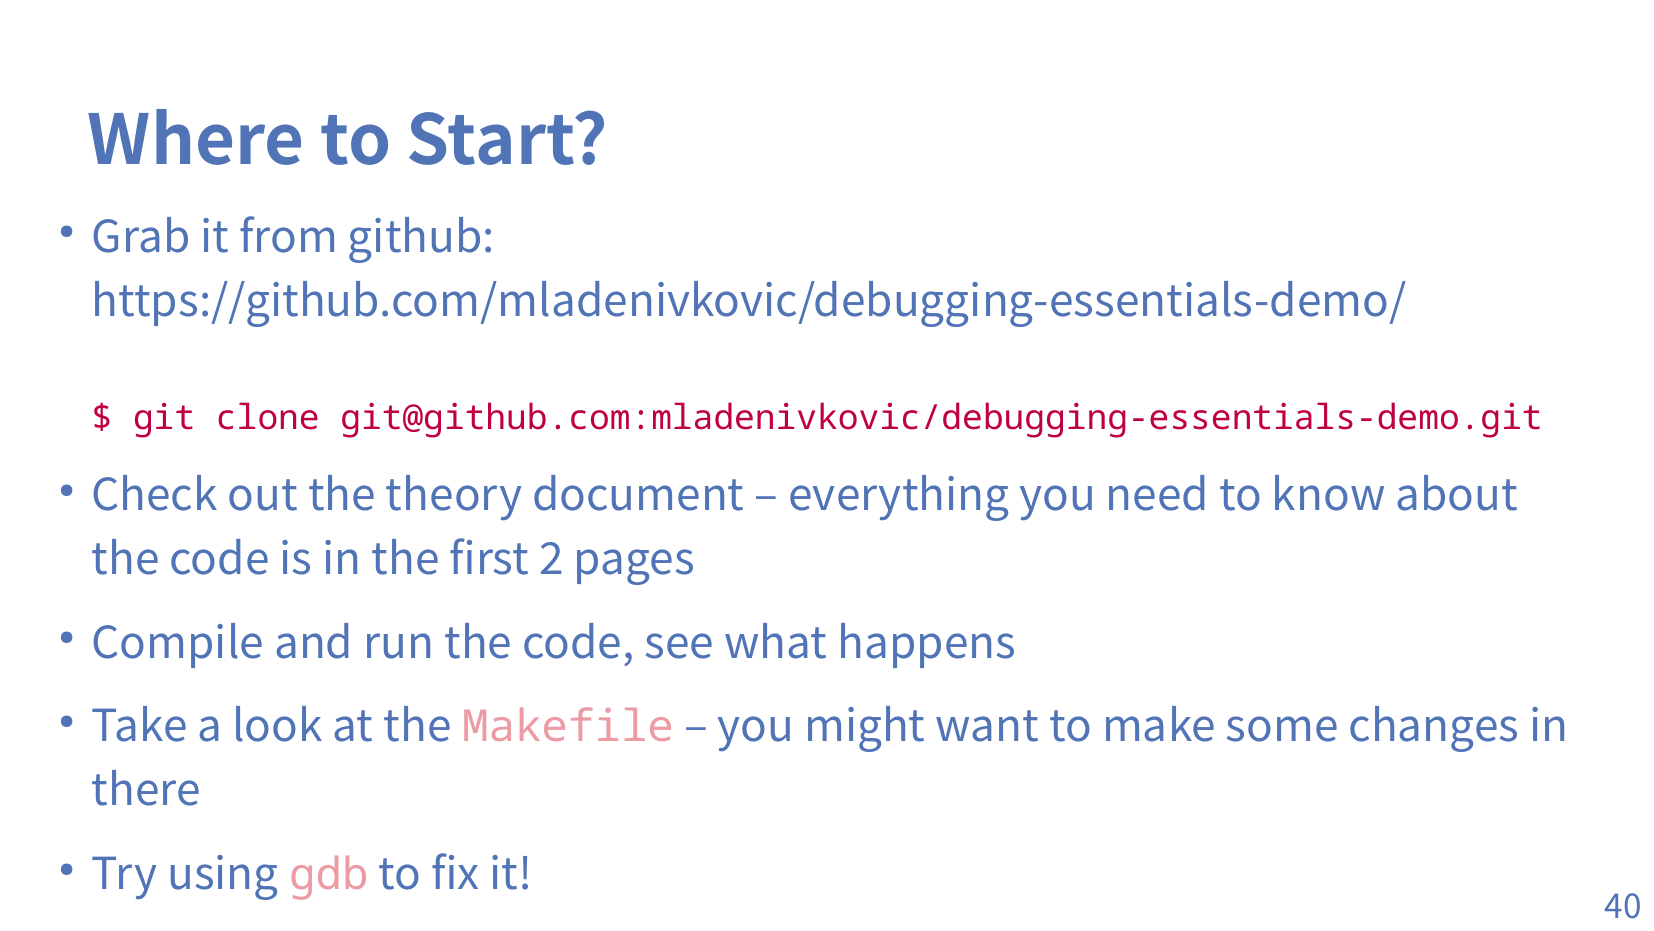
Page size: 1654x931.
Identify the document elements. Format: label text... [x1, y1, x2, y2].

title Where to Start? [87, 93, 1563, 176]
list Grab it from github: https://github.com/mladenivkovic/debugging-essentials-demo/ $ git clone git@github.com:mladenivkovic/debugging-essentials-demo.git Check out the theory document – everything you need to know about the code is in the first 2 pages Compile and run the code, see what happens Take a look at the Makefile – you might want to make some changes in there Try using gdb to fix it! [59, 200, 1595, 904]
